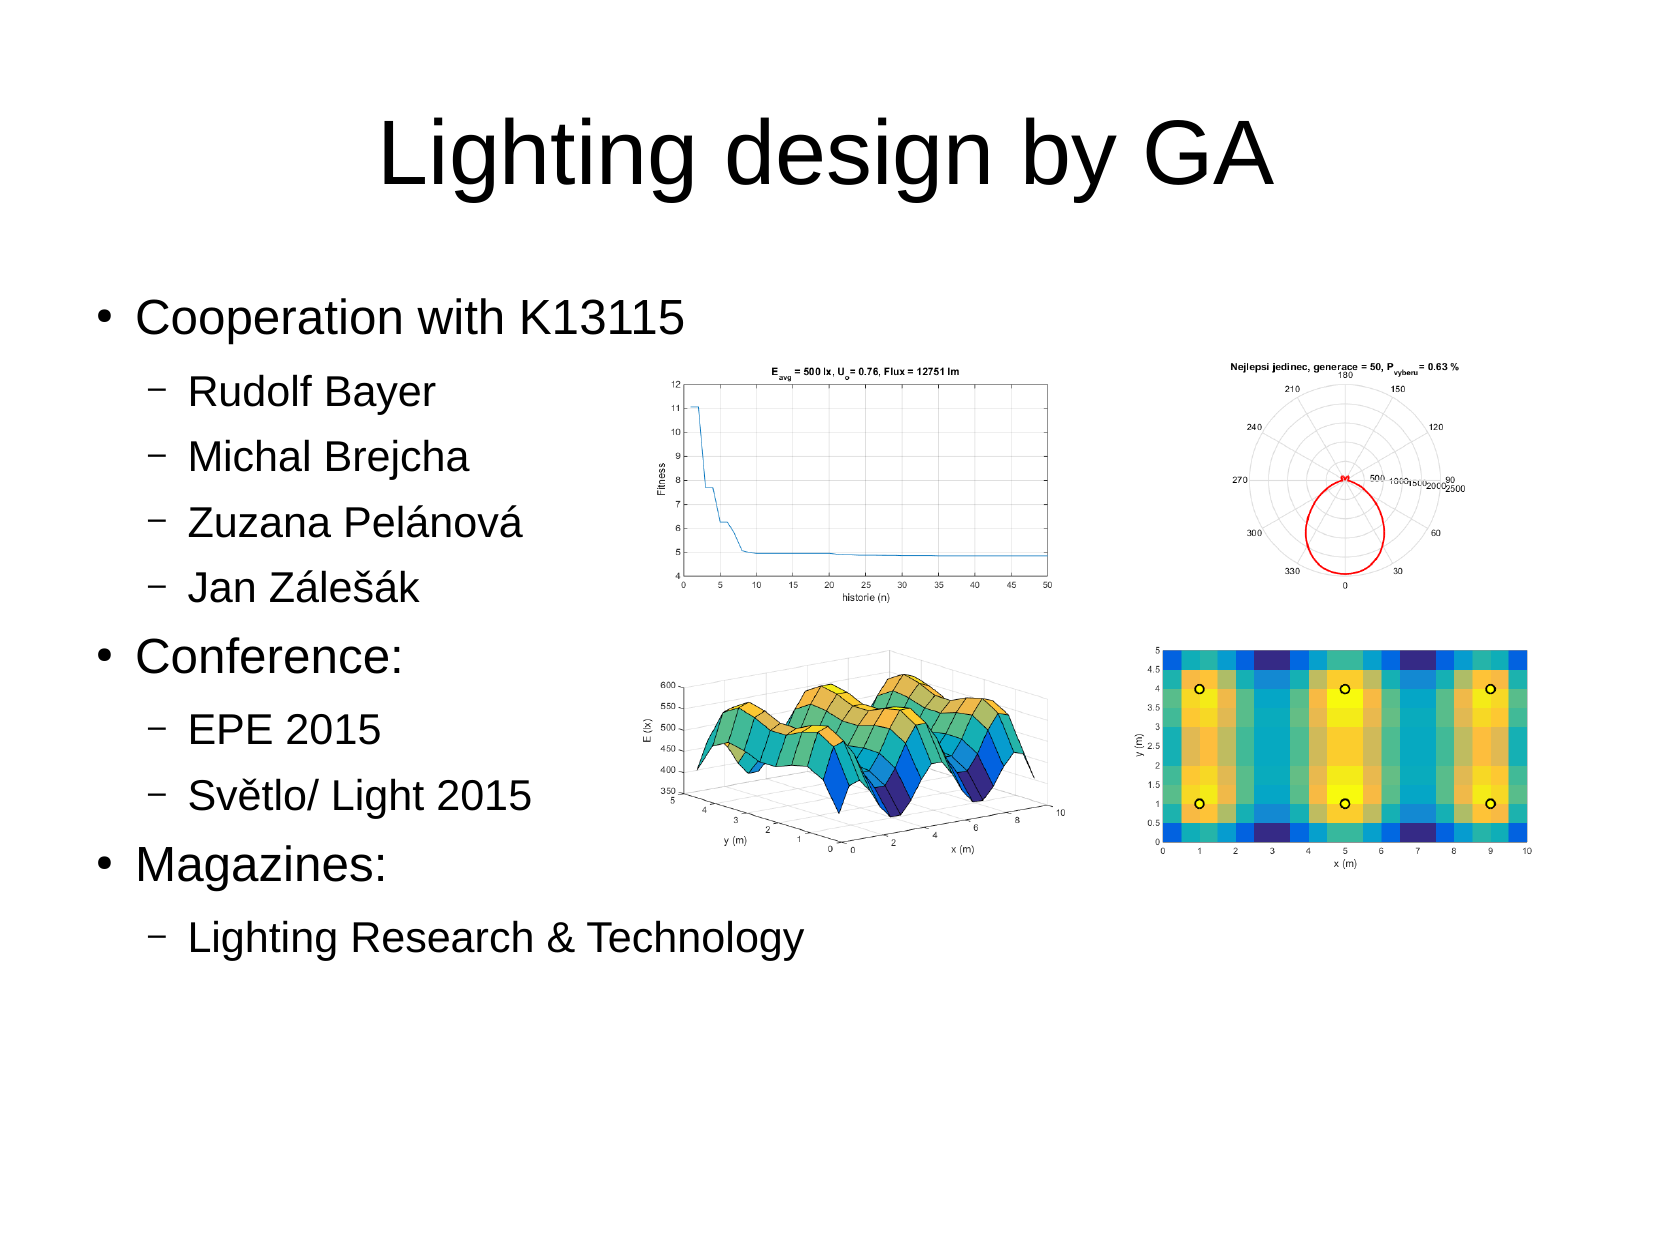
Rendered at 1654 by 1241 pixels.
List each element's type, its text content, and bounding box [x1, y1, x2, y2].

title Lighting design by GA [82, 49, 1571, 257]
picture [542, 342, 1630, 904]
list Cooperation with K13115 Rudolf Bayer Michal Brejcha Zuzana Pelánová Jan Zálešák Conference: EPE 2015 Světlo/ Light 2015 Magazines: Lighting Research & Technology [82, 290, 809, 1010]
